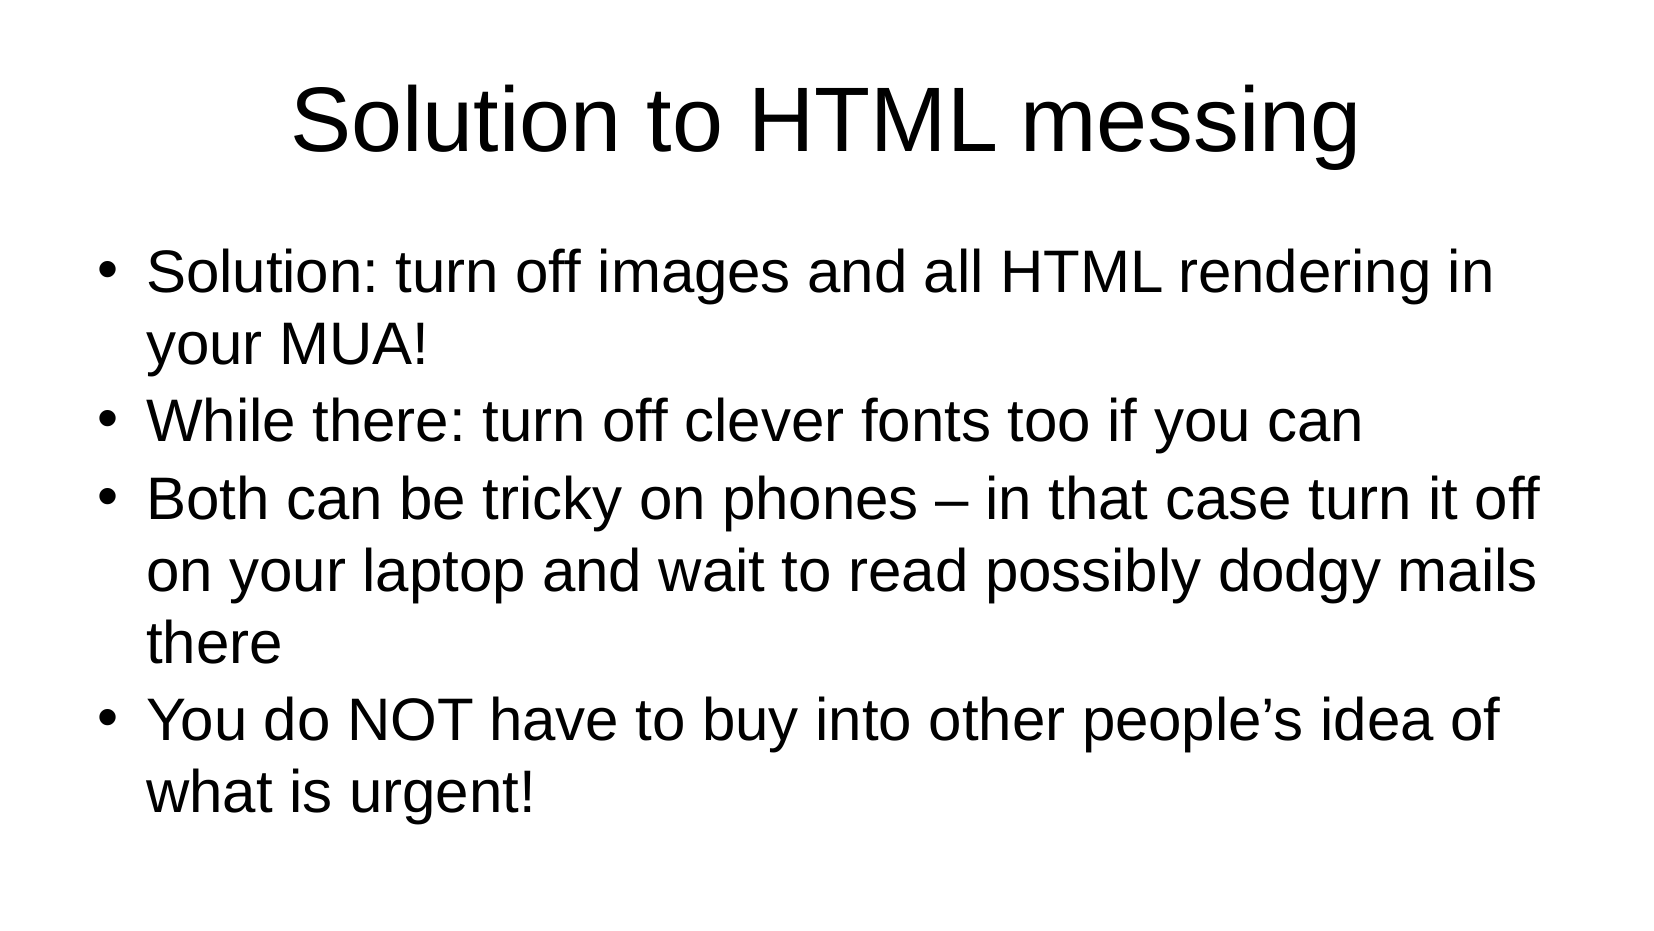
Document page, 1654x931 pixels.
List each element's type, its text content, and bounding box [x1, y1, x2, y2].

title Solution to HTML messing [82, 37, 1571, 193]
list Solution: turn off images and all HTML rendering in your MUA! While there: turn off clever fonts too if you can Both can be tricky on phones – in that case turn it off on your laptop and wait to read possibly dodgy mails there You do NOT have to buy into other people’s idea of what is urgent! [82, 224, 1571, 839]
